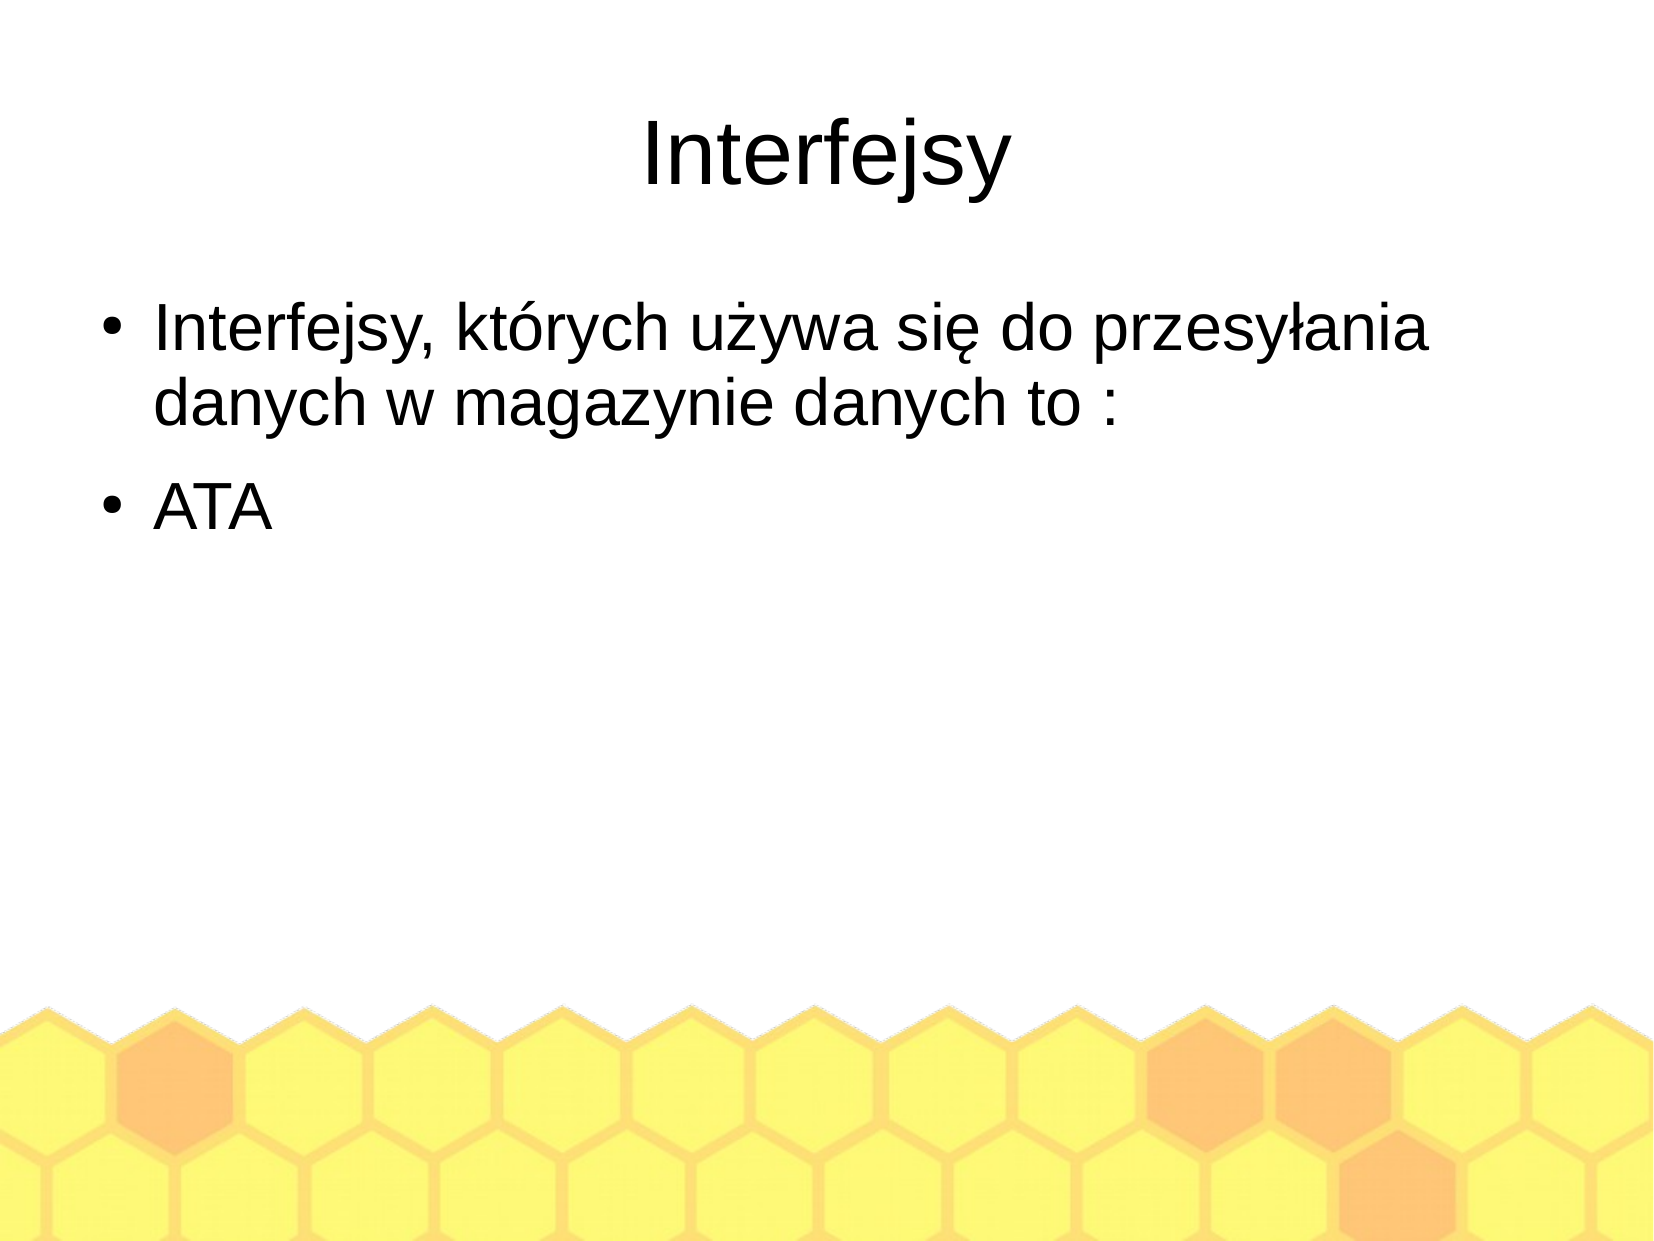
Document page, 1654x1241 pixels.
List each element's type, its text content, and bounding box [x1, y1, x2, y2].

list Interfejsy, których używa się do przesyłania danych w magazynie danych to : ATA [82, 290, 1571, 1010]
title Interfejsy [82, 49, 1571, 257]
picture [0, 1001, 1654, 1241]
